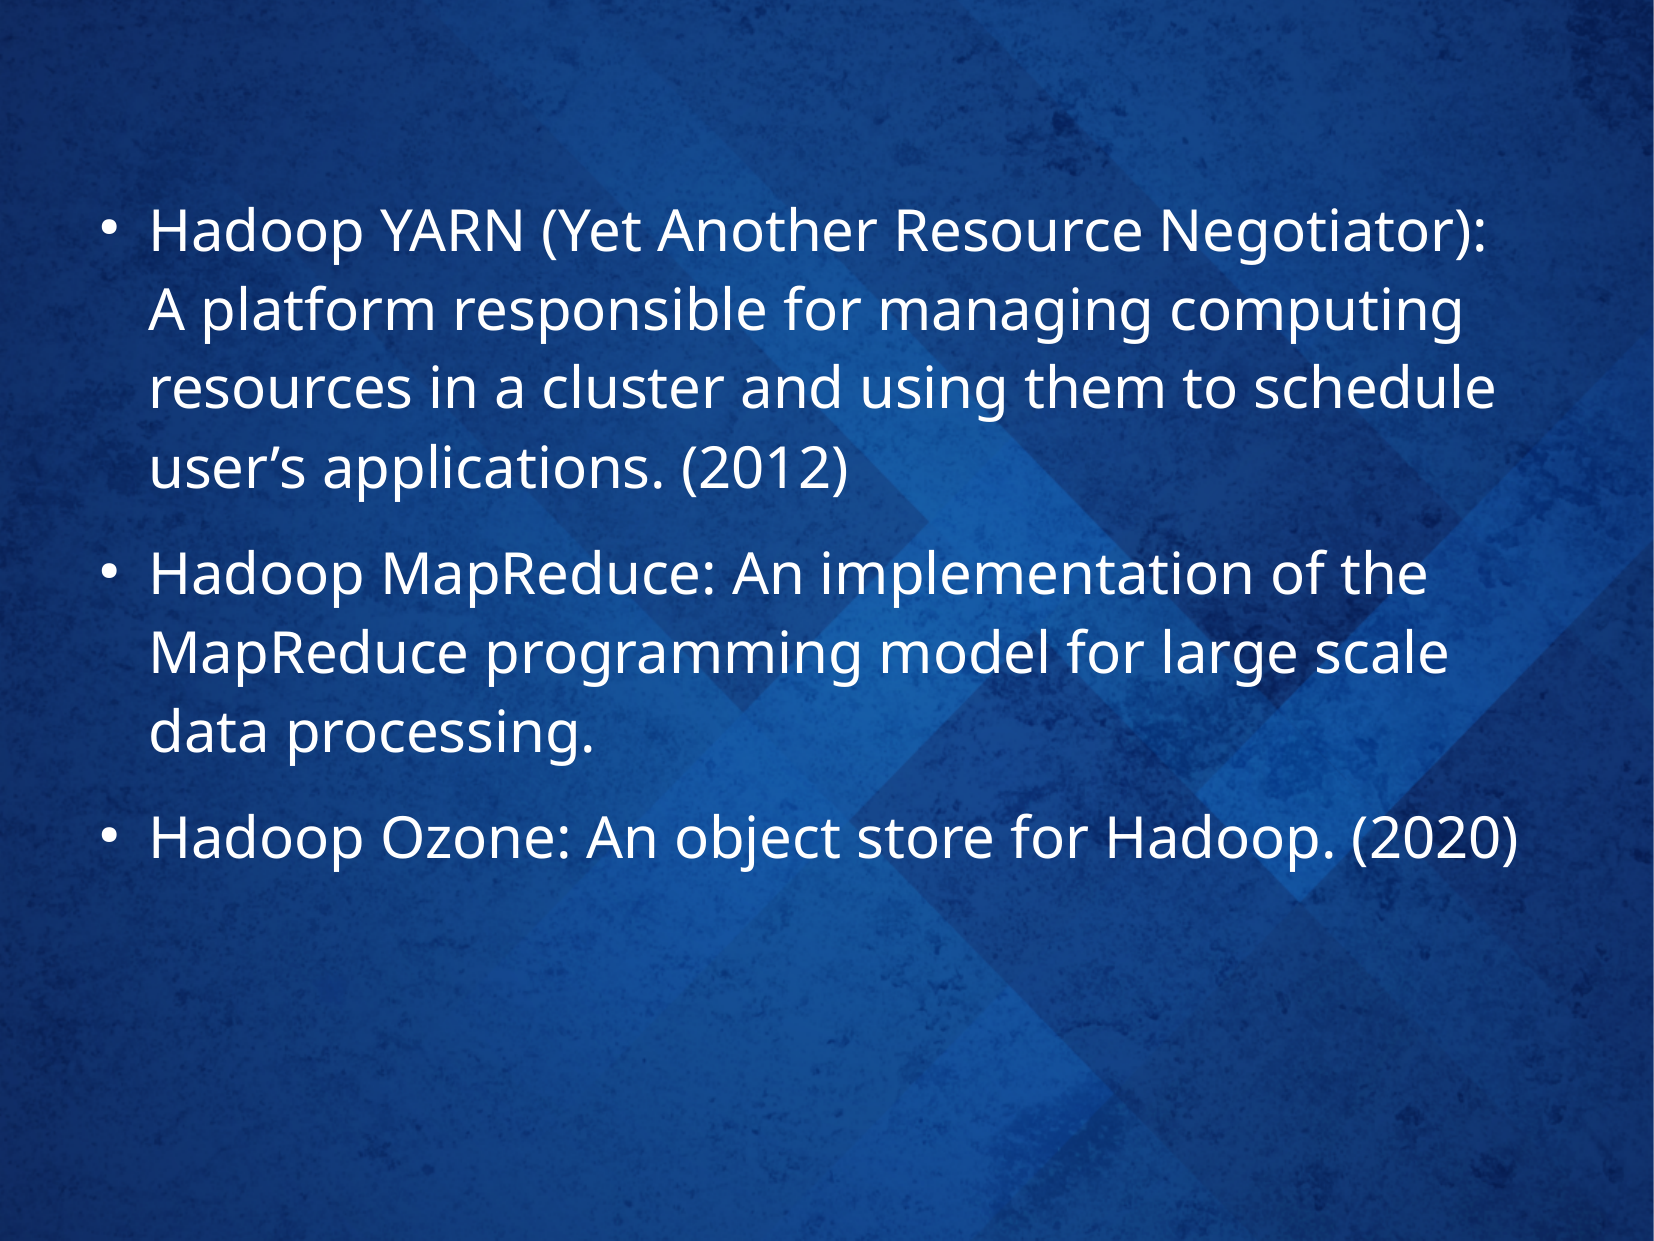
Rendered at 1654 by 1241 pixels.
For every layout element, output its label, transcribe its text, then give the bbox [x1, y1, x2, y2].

list Hadoop YARN (Yet Another Resource Negotiator): A platform responsible for managing computing resources in a cluster and using them to schedule user’s applications. (2012) Hadoop MapReduce: An implementation of the MapReduce programming model for large scale data processing. Hadoop Ozone: An object store for Hadoop. (2020) [82, 188, 1538, 909]
picture [0, 0, 1654, 1241]
